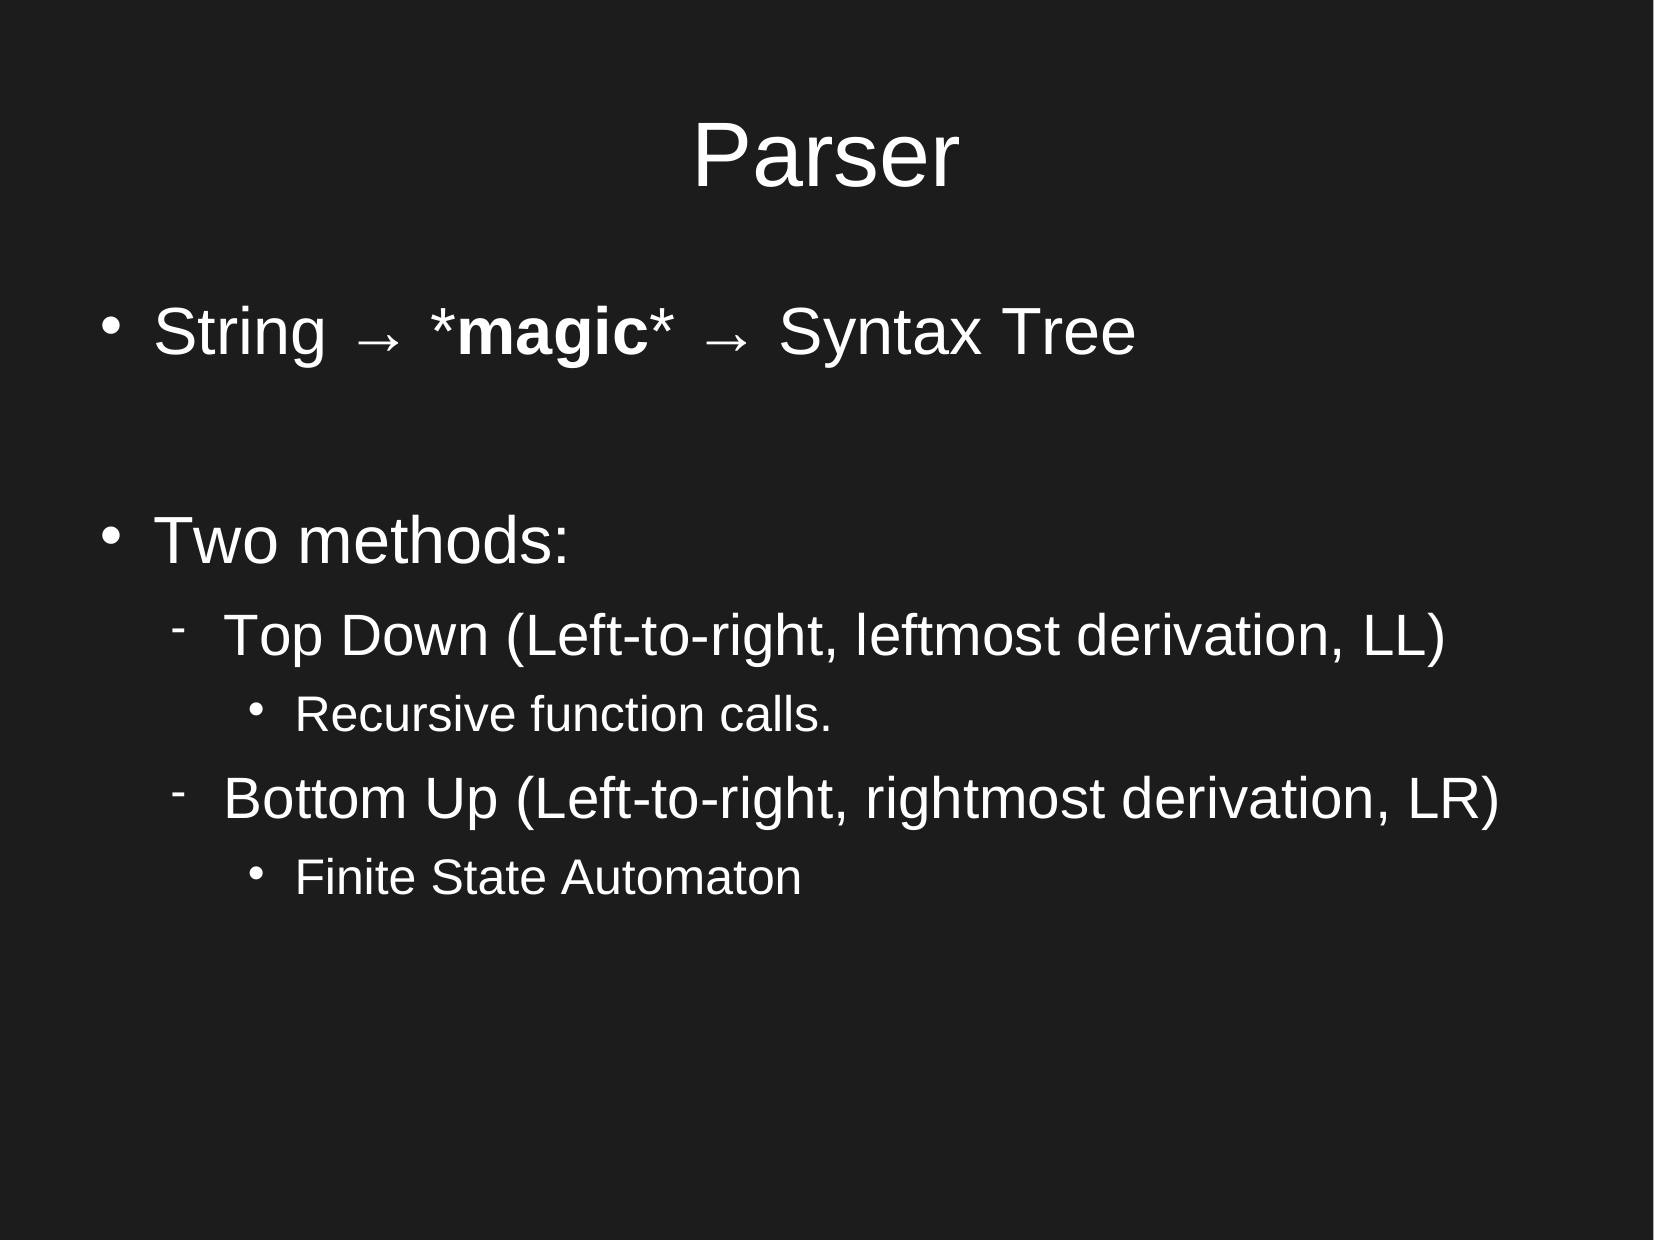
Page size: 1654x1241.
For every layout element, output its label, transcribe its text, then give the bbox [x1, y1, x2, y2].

list String → *magic* → Syntax Tree Two methods: Top Down (Left-to-right, leftmost derivation, LL) Recursive function calls. Bottom Up (Left-to-right, rightmost derivation, LR) Finite State Automaton [82, 290, 1571, 1010]
title Parser [82, 49, 1571, 257]
